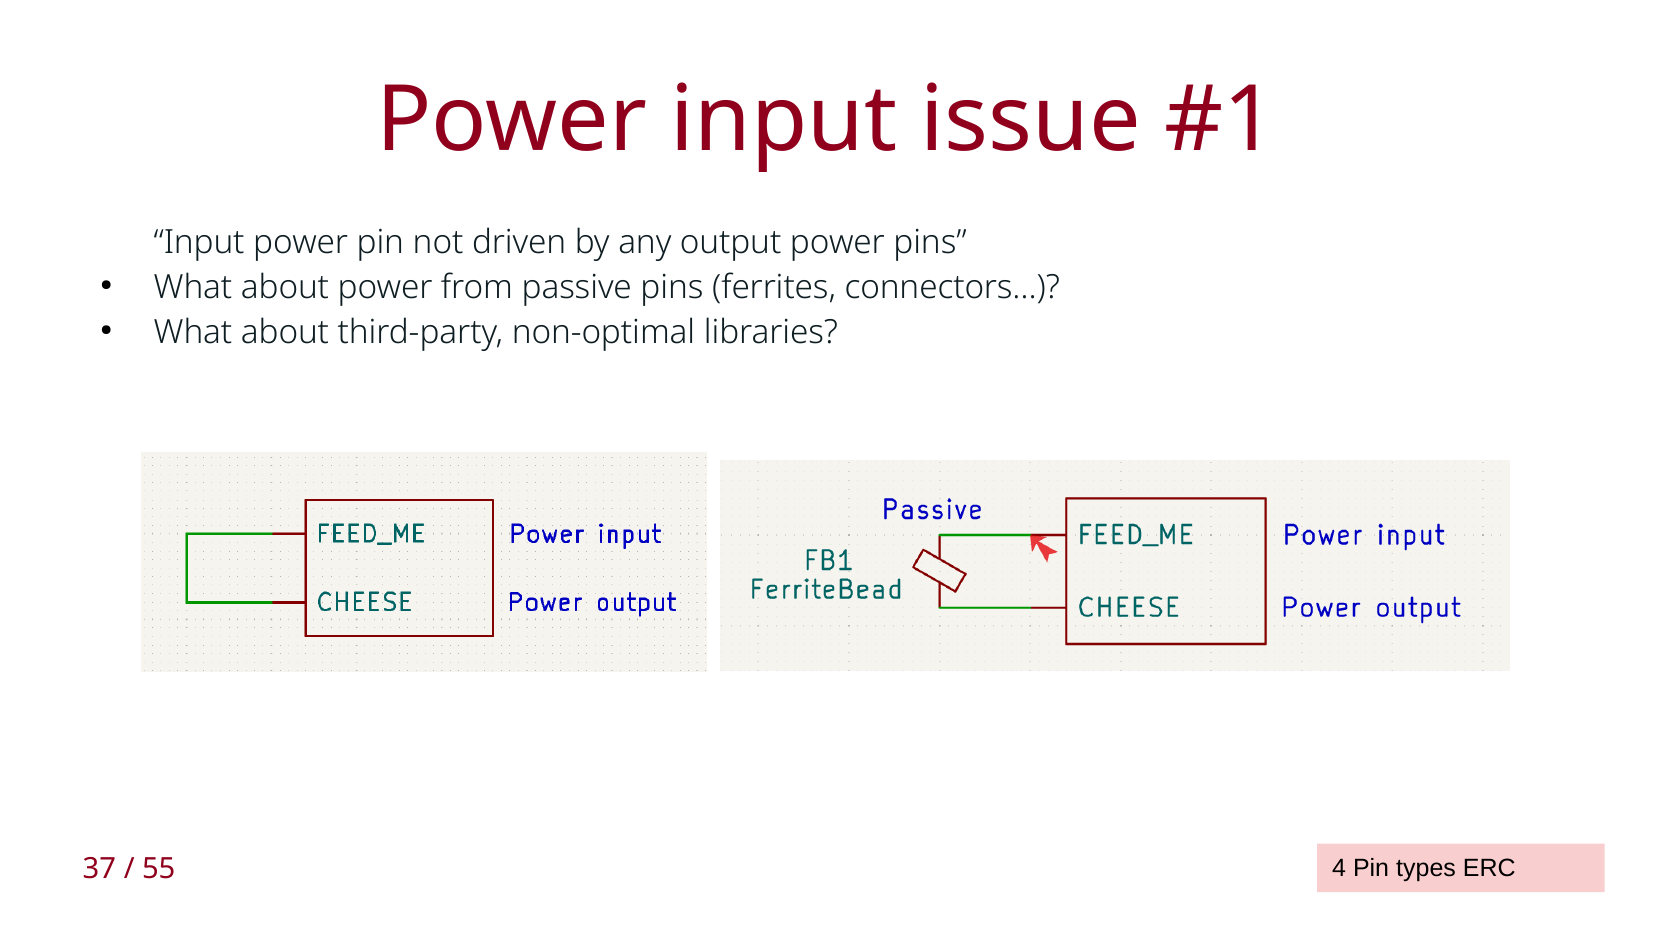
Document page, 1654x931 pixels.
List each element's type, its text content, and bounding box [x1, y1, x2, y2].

list “Input power pin not driven by any output power pins” What about power from passive pins (ferrites, connectors…)? What about third-party, non-optimal libraries? [82, 217, 1572, 571]
title Power input issue #1 [82, 37, 1571, 193]
picture [720, 460, 1510, 671]
text_box 4 Pin types ERC [1317, 843, 1605, 893]
picture [141, 452, 707, 672]
